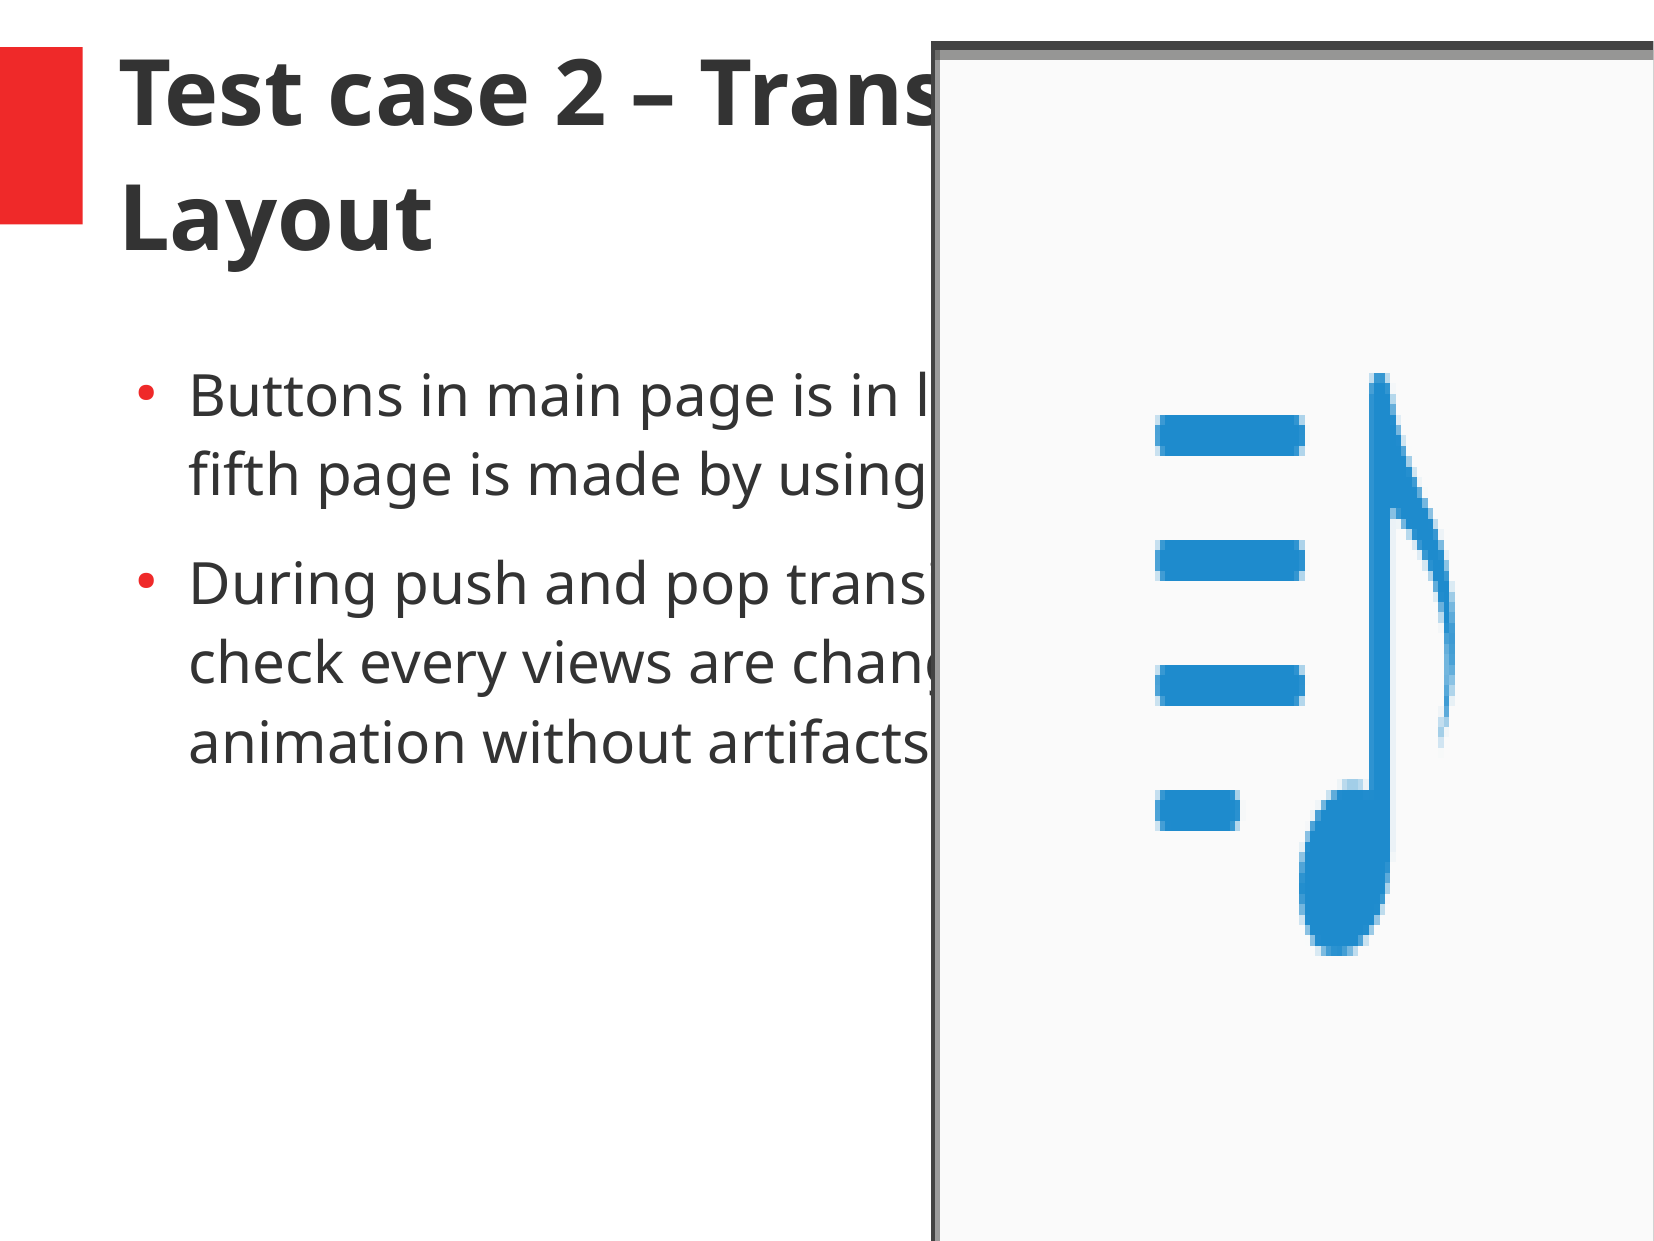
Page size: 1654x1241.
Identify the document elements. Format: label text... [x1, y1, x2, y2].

title Test case 2 – Transition in Layout [118, 45, 930, 260]
list Buttons in main page is in linear layout and the fifth page is made by using grid layout. During push and pop transition for every pages, check every views are changed with smooth animation without artifacts like flickering [118, 354, 930, 1074]
text_box [930, 40, 1654, 1241]
